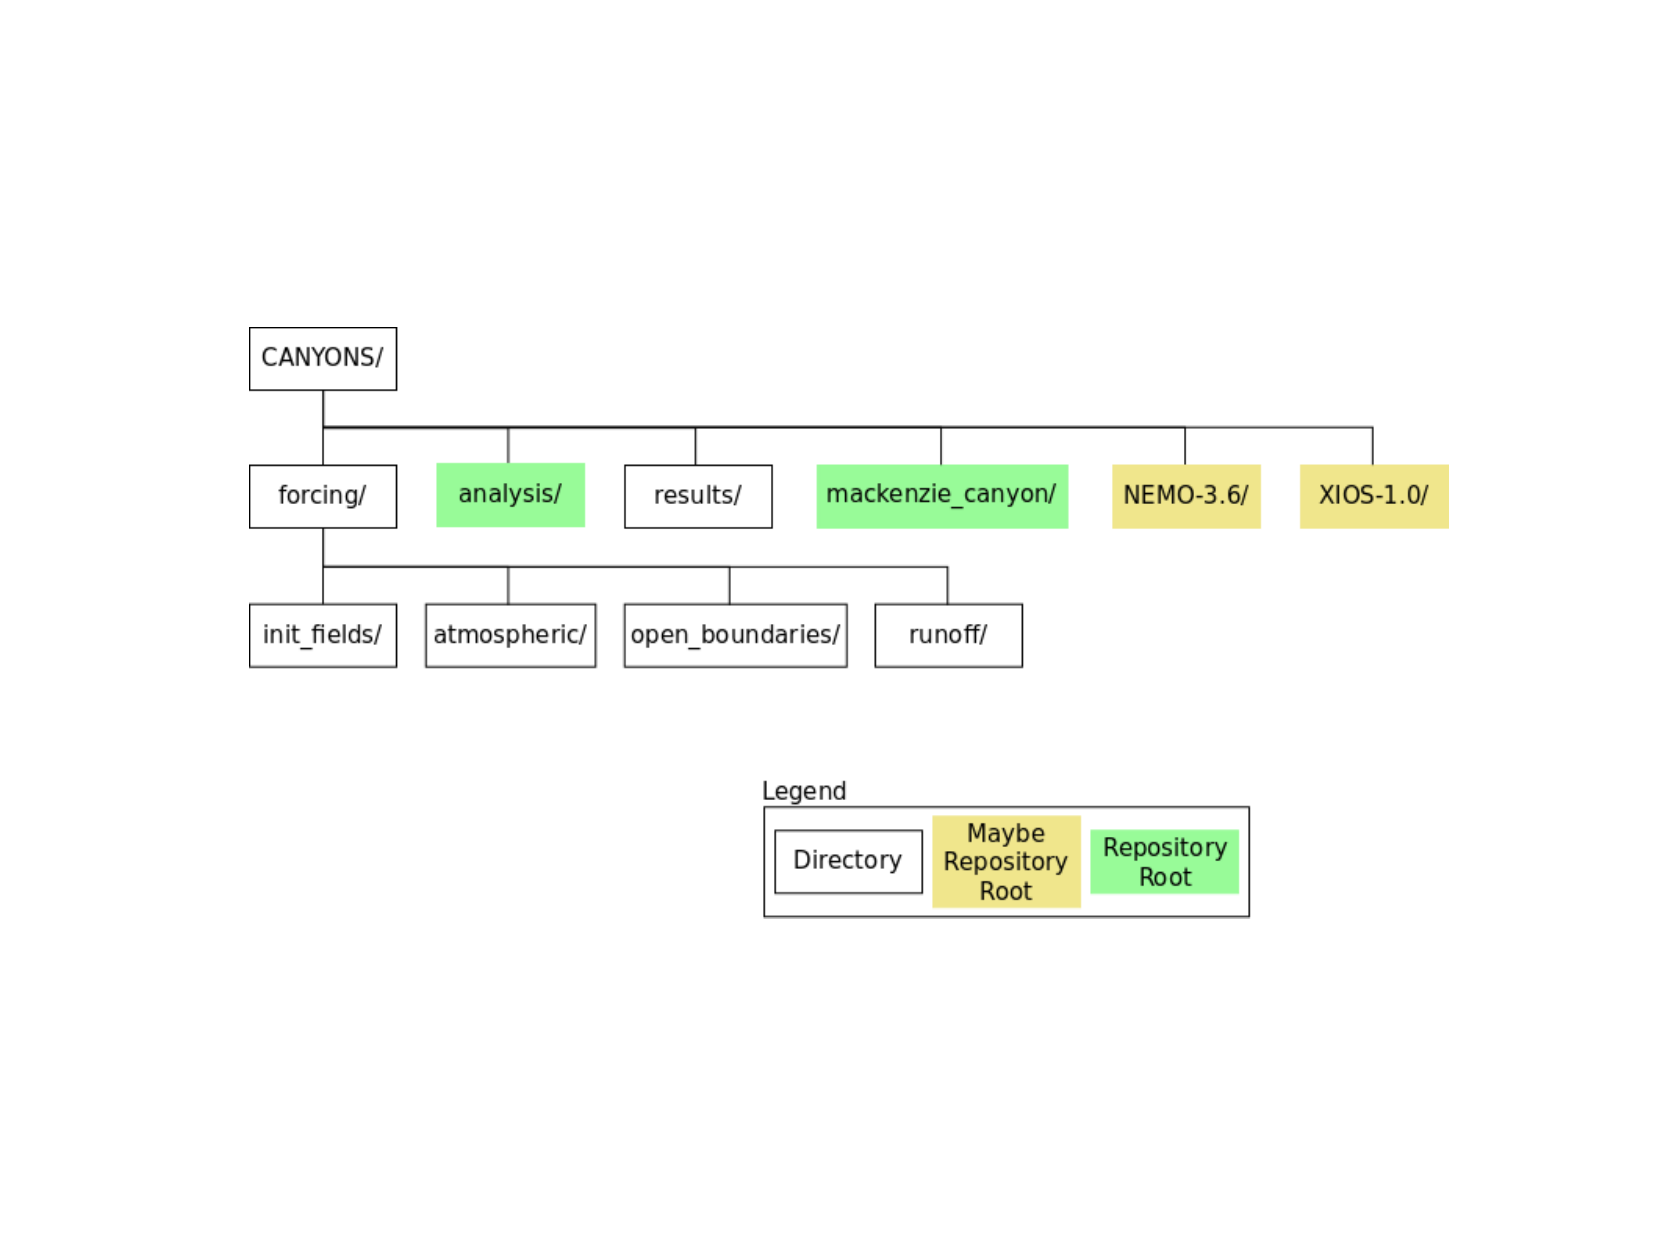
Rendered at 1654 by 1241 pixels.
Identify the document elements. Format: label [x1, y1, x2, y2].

picture [249, 327, 1449, 919]
